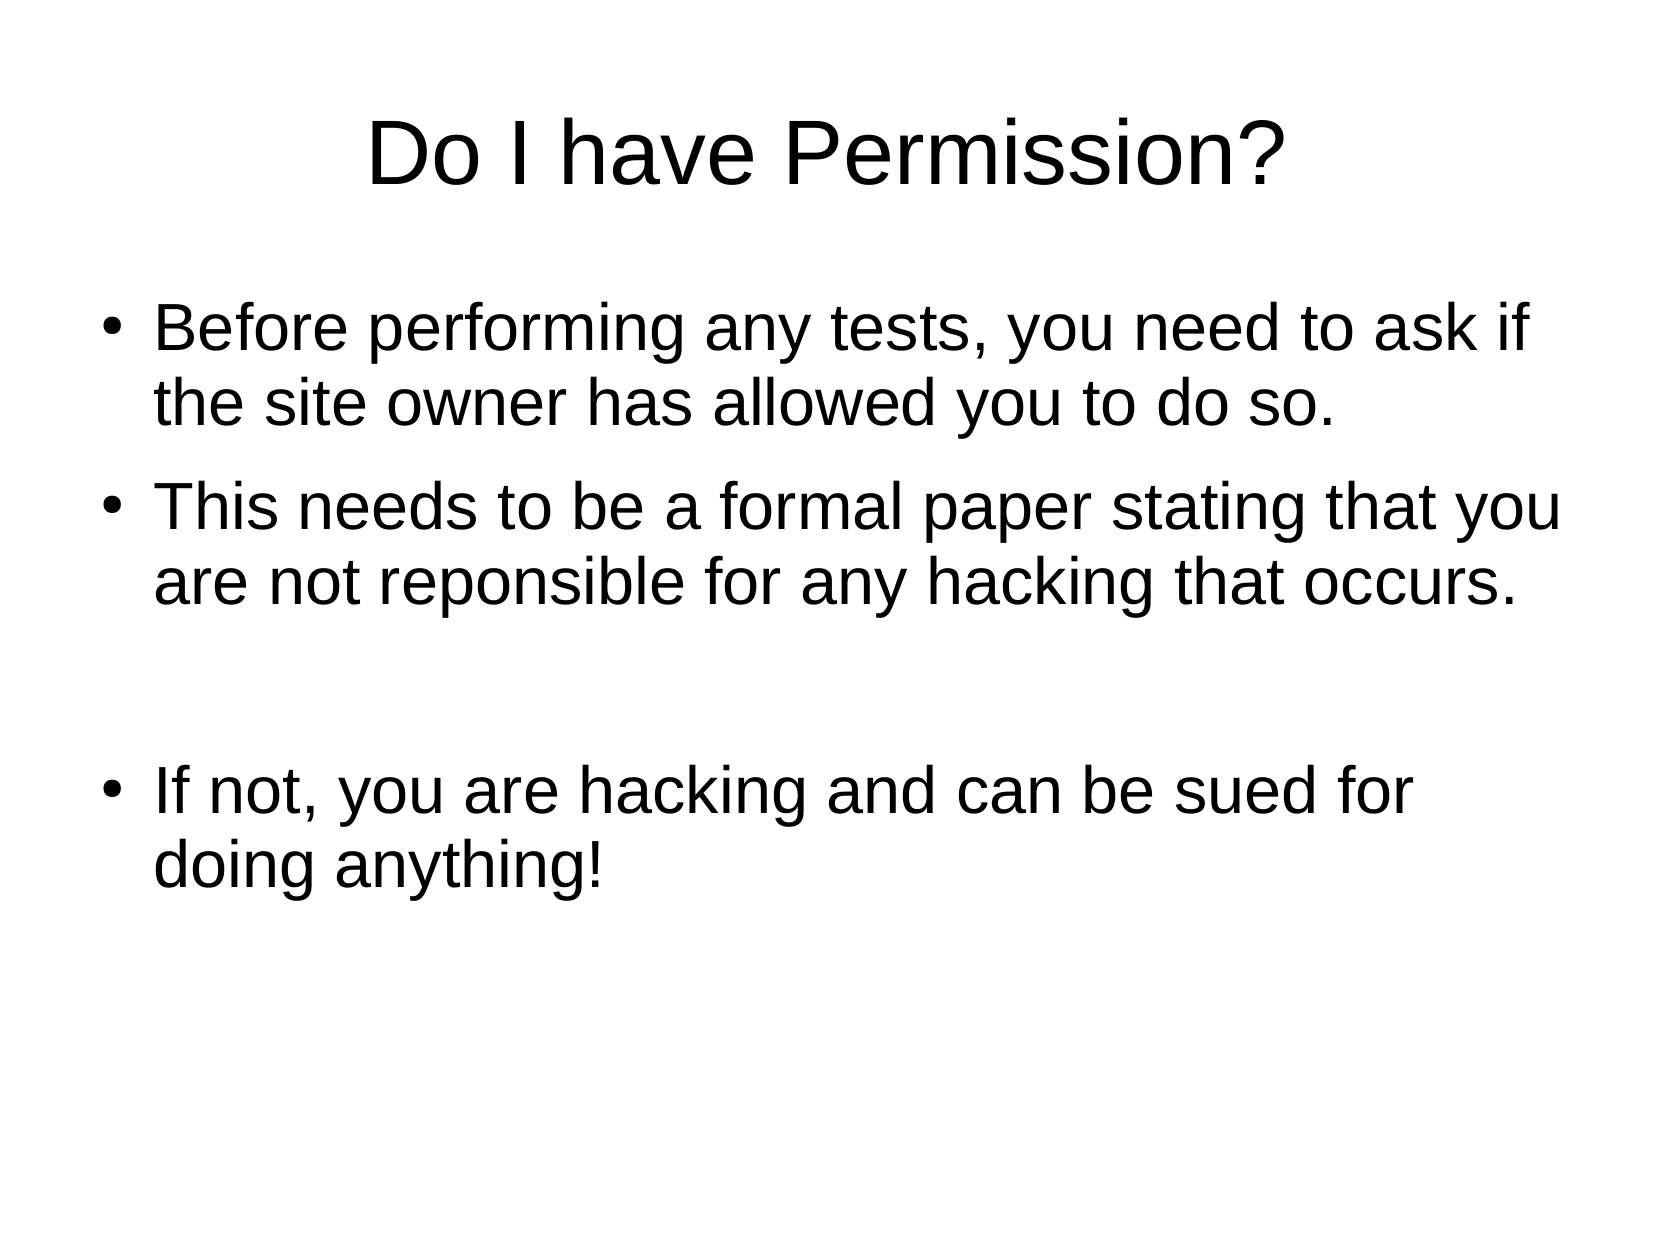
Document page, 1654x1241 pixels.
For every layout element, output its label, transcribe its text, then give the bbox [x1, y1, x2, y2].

list Before performing any tests, you need to ask if the site owner has allowed you to do so. This needs to be a formal paper stating that you are not reponsible for any hacking that occurs. If not, you are hacking and can be sued for doing anything! [82, 290, 1571, 1010]
title Do I have Permission? [82, 49, 1571, 257]
